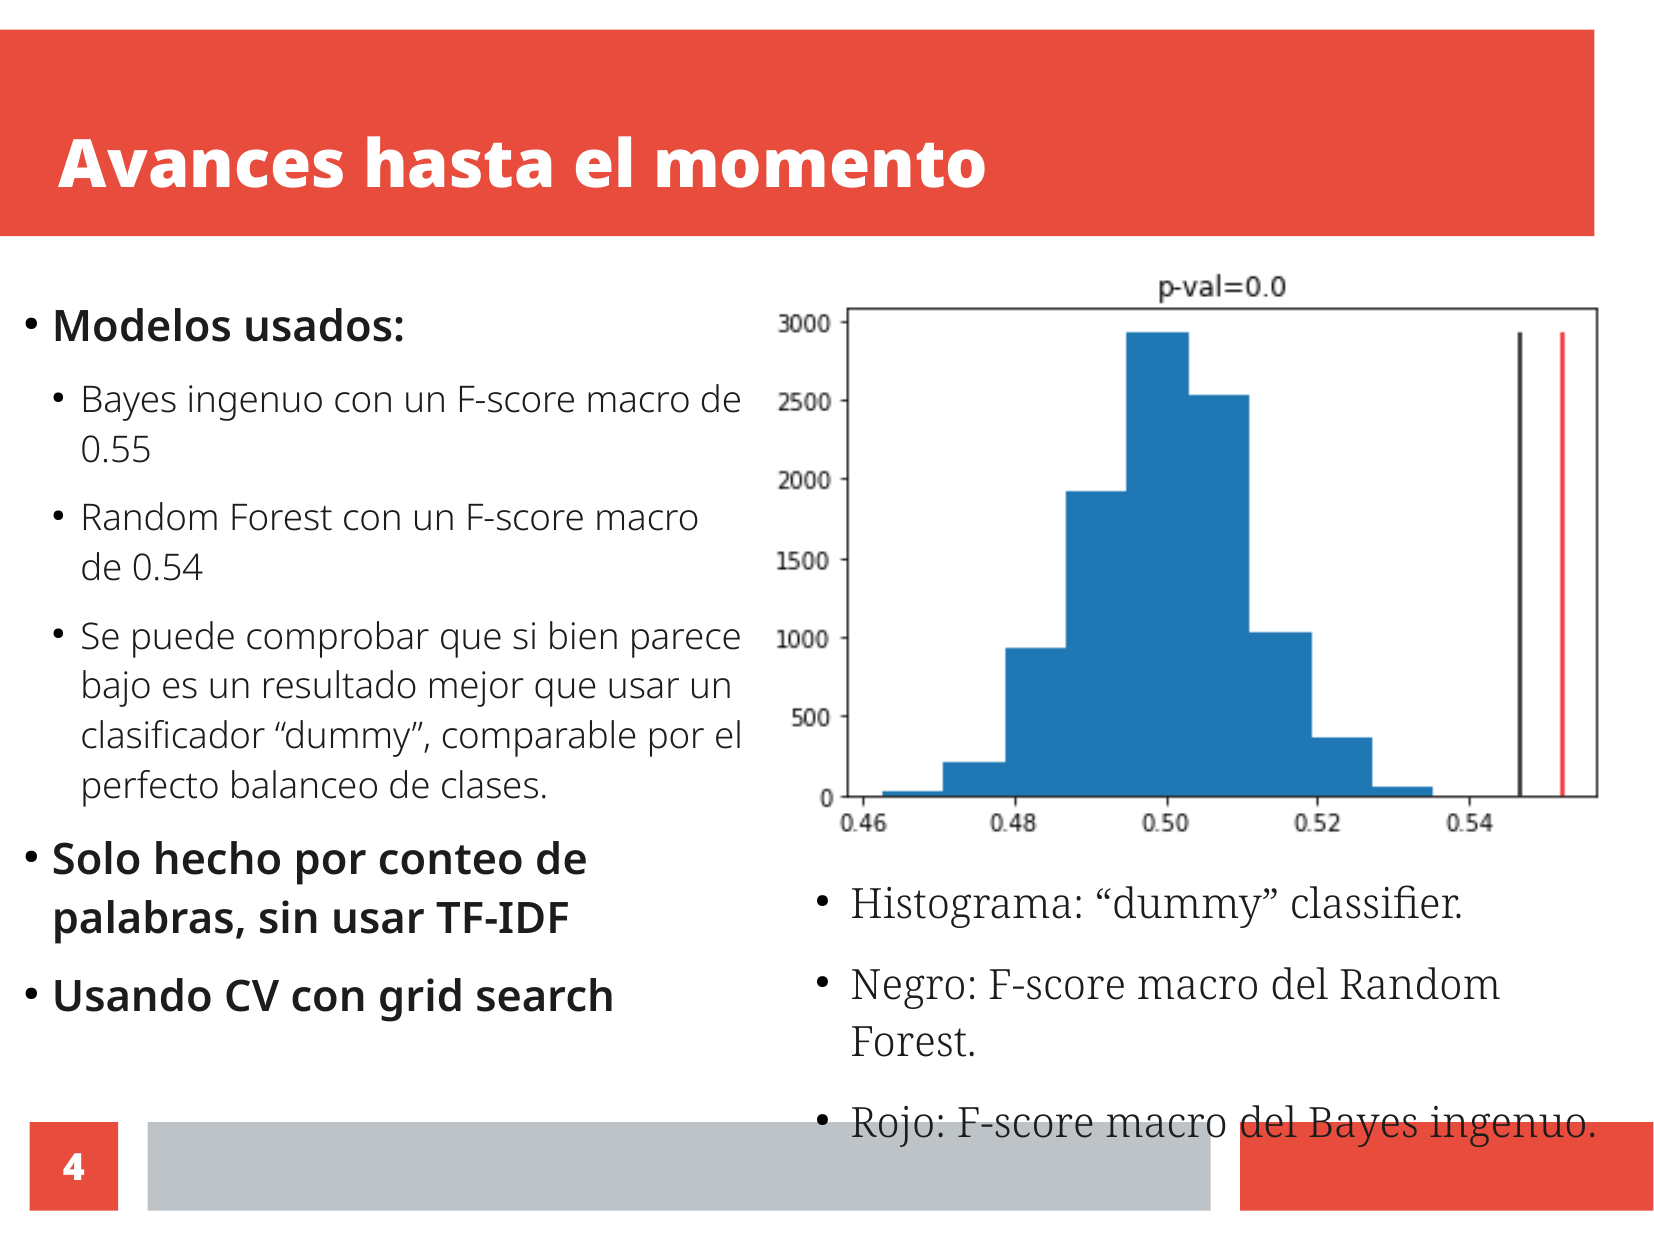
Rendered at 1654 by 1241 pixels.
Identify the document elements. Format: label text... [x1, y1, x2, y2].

text_box Histograma: “dummy” classifier. Negro: F-score macro del Random Forest. Rojo: F-score macro del Bayes ingenuo. [779, 874, 1630, 1116]
text_box [1074, 968, 1105, 1029]
title Avances hasta el momento [59, 59, 1595, 207]
list Modelos usados: Bayes ingenuo con un F-score macro de 0.55 Random Forest con un F-score macro de 0.54 Se puede comprobar que si bien parece bajo es un resultado mejor que usar un clasificador “dummy”, comparable por el perfecto balanceo de clases. Solo hecho por conteo de palabras, sin usar TF-IDF Usando CV con grid search [23, 295, 745, 1063]
picture [760, 259, 1619, 850]
